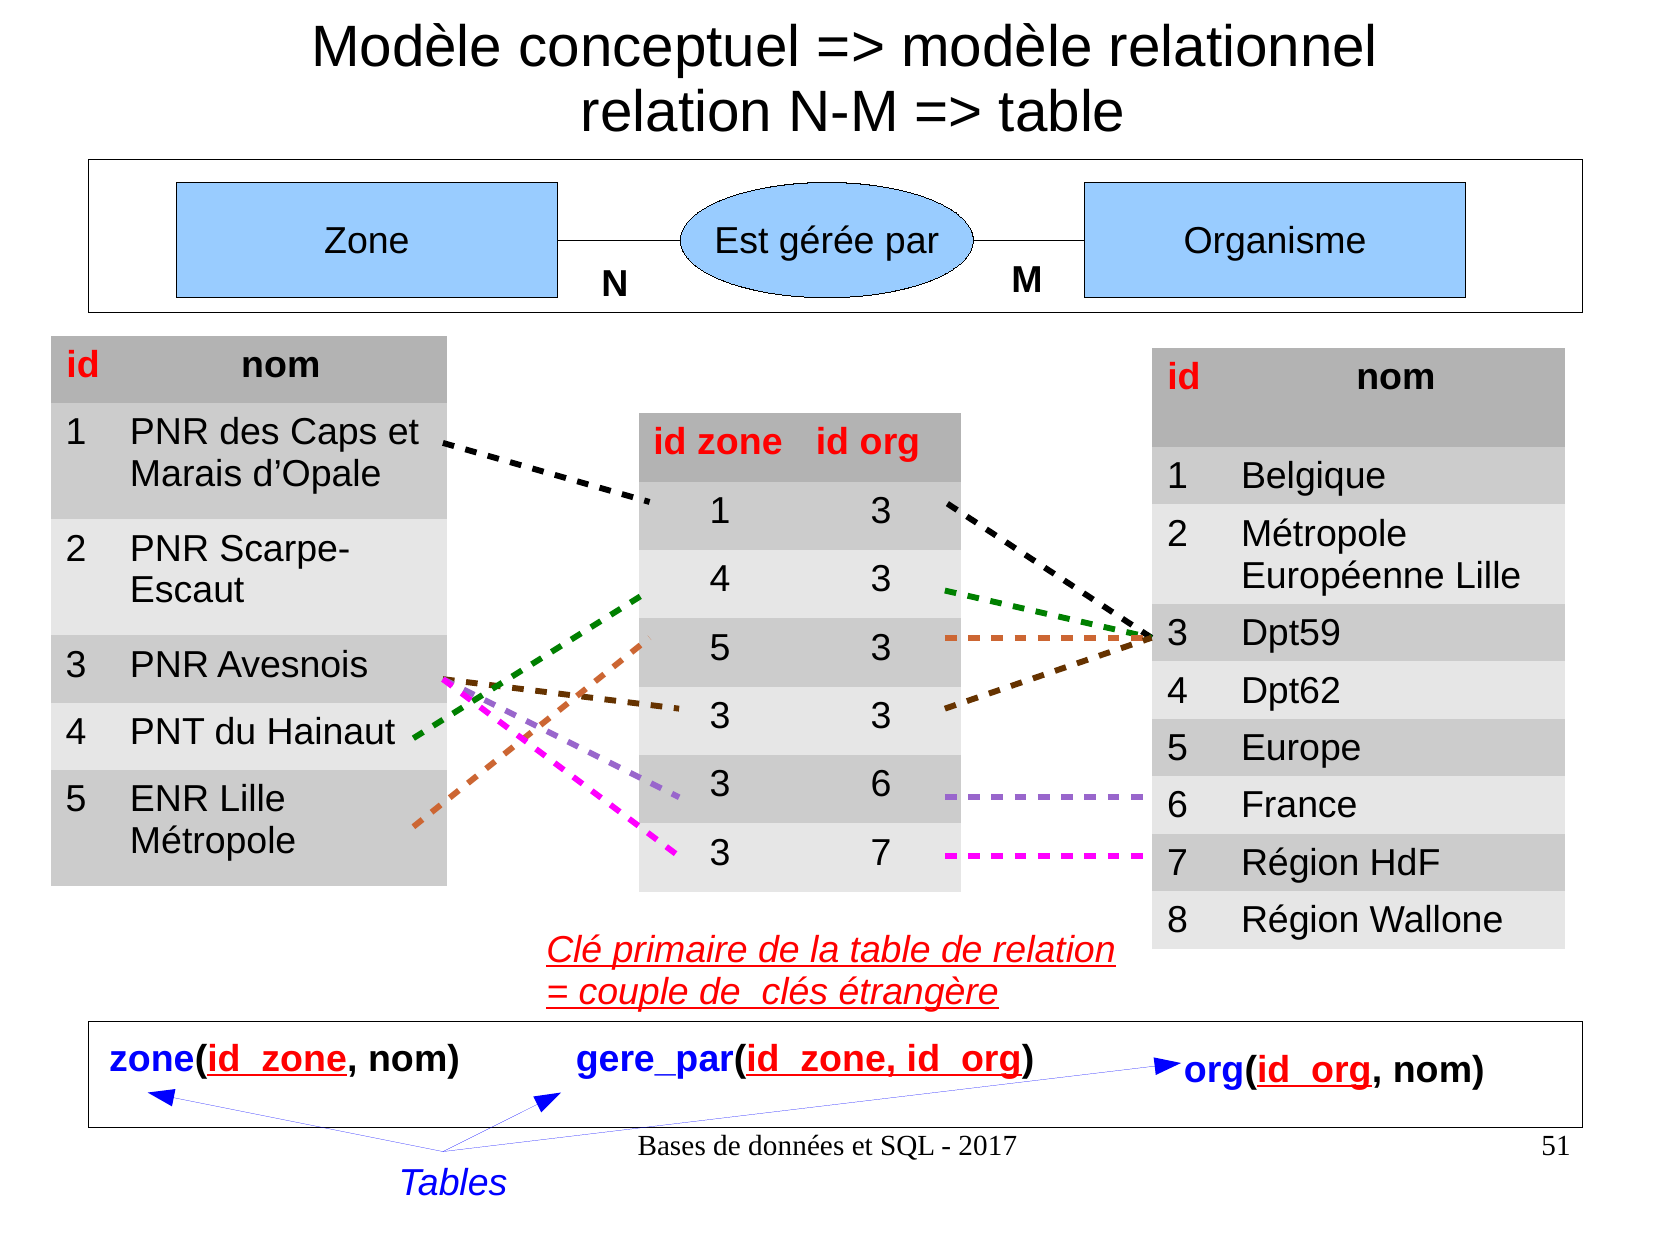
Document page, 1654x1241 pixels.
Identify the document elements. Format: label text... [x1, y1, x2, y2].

table_cell France [1226, 776, 1565, 834]
text_box M [996, 251, 1085, 309]
table_cell Dpt62 [1226, 661, 1565, 719]
table_header nom [1226, 348, 1565, 447]
text_box Clé primaire de la table de relation = couple de clés étrangère [531, 921, 1134, 1021]
table_cell 7 [1152, 834, 1226, 891]
table_cell 3 [1152, 604, 1226, 661]
table_cell 3 [801, 482, 961, 550]
table_cell ENR Lille Métropole [115, 770, 447, 886]
text_box gere_par(id_zone, id_org) [991, 1078, 1063, 1087]
table_cell Dpt59 [1226, 604, 1565, 661]
table_cell 3 [639, 687, 801, 755]
table_cell 7 [801, 823, 961, 892]
table_cell Métropole Européenne Lille [1226, 504, 1565, 604]
table_header id [1152, 348, 1226, 447]
table_cell 1 [639, 482, 801, 550]
table_cell 1 [51, 403, 115, 519]
table_cell Région HdF [1226, 834, 1565, 891]
table_cell 4 [1152, 661, 1226, 719]
table_cell 2 [51, 519, 115, 635]
text_box org(id_org, nom) [1169, 1041, 1554, 1099]
table_cell 3 [801, 550, 961, 618]
table_cell PNR Scarpe-Escaut [115, 519, 447, 635]
table_cell 5 [1152, 719, 1226, 776]
table_header id [51, 336, 115, 403]
text_box Tables [383, 1153, 621, 1211]
table_cell 3 [801, 687, 961, 755]
table_cell 6 [801, 755, 961, 823]
text_box Organisme [1084, 182, 1466, 298]
text_box zone(id_zone, nom) [94, 1030, 479, 1087]
table_cell Belgique [1226, 447, 1565, 504]
text_box N [586, 255, 675, 313]
text_box Est gérée par [680, 182, 974, 298]
table_cell 1 [1152, 447, 1226, 504]
table_cell 6 [1152, 776, 1226, 834]
text_box Zone [176, 182, 558, 298]
table_cell 5 [51, 770, 115, 886]
table_header id org [801, 413, 961, 482]
table_cell 3 [51, 635, 115, 703]
table_header id zone [639, 413, 801, 482]
table_cell 3 [639, 755, 801, 823]
table_cell 2 [1152, 504, 1226, 604]
table_header nom [115, 336, 447, 403]
table_cell PNR des Caps et Marais d’Opale [115, 403, 447, 519]
title Modèle conceptuel => modèle relationnel relation N-M => table [82, 13, 1625, 144]
table_cell PNT du Hainaut [115, 703, 447, 770]
text_box gere_par(id_zone, id_org) [561, 1030, 1063, 1087]
table_cell 3 [639, 823, 801, 892]
table_cell PNR Avesnois [115, 635, 447, 703]
table_cell 8 [1152, 891, 1226, 949]
table_cell 3 [801, 618, 961, 687]
table_cell Europe [1226, 719, 1565, 776]
table_cell 5 [639, 618, 801, 687]
table_cell 4 [639, 550, 801, 618]
table_cell Région Wallone [1226, 891, 1565, 949]
table_cell 4 [51, 703, 115, 770]
